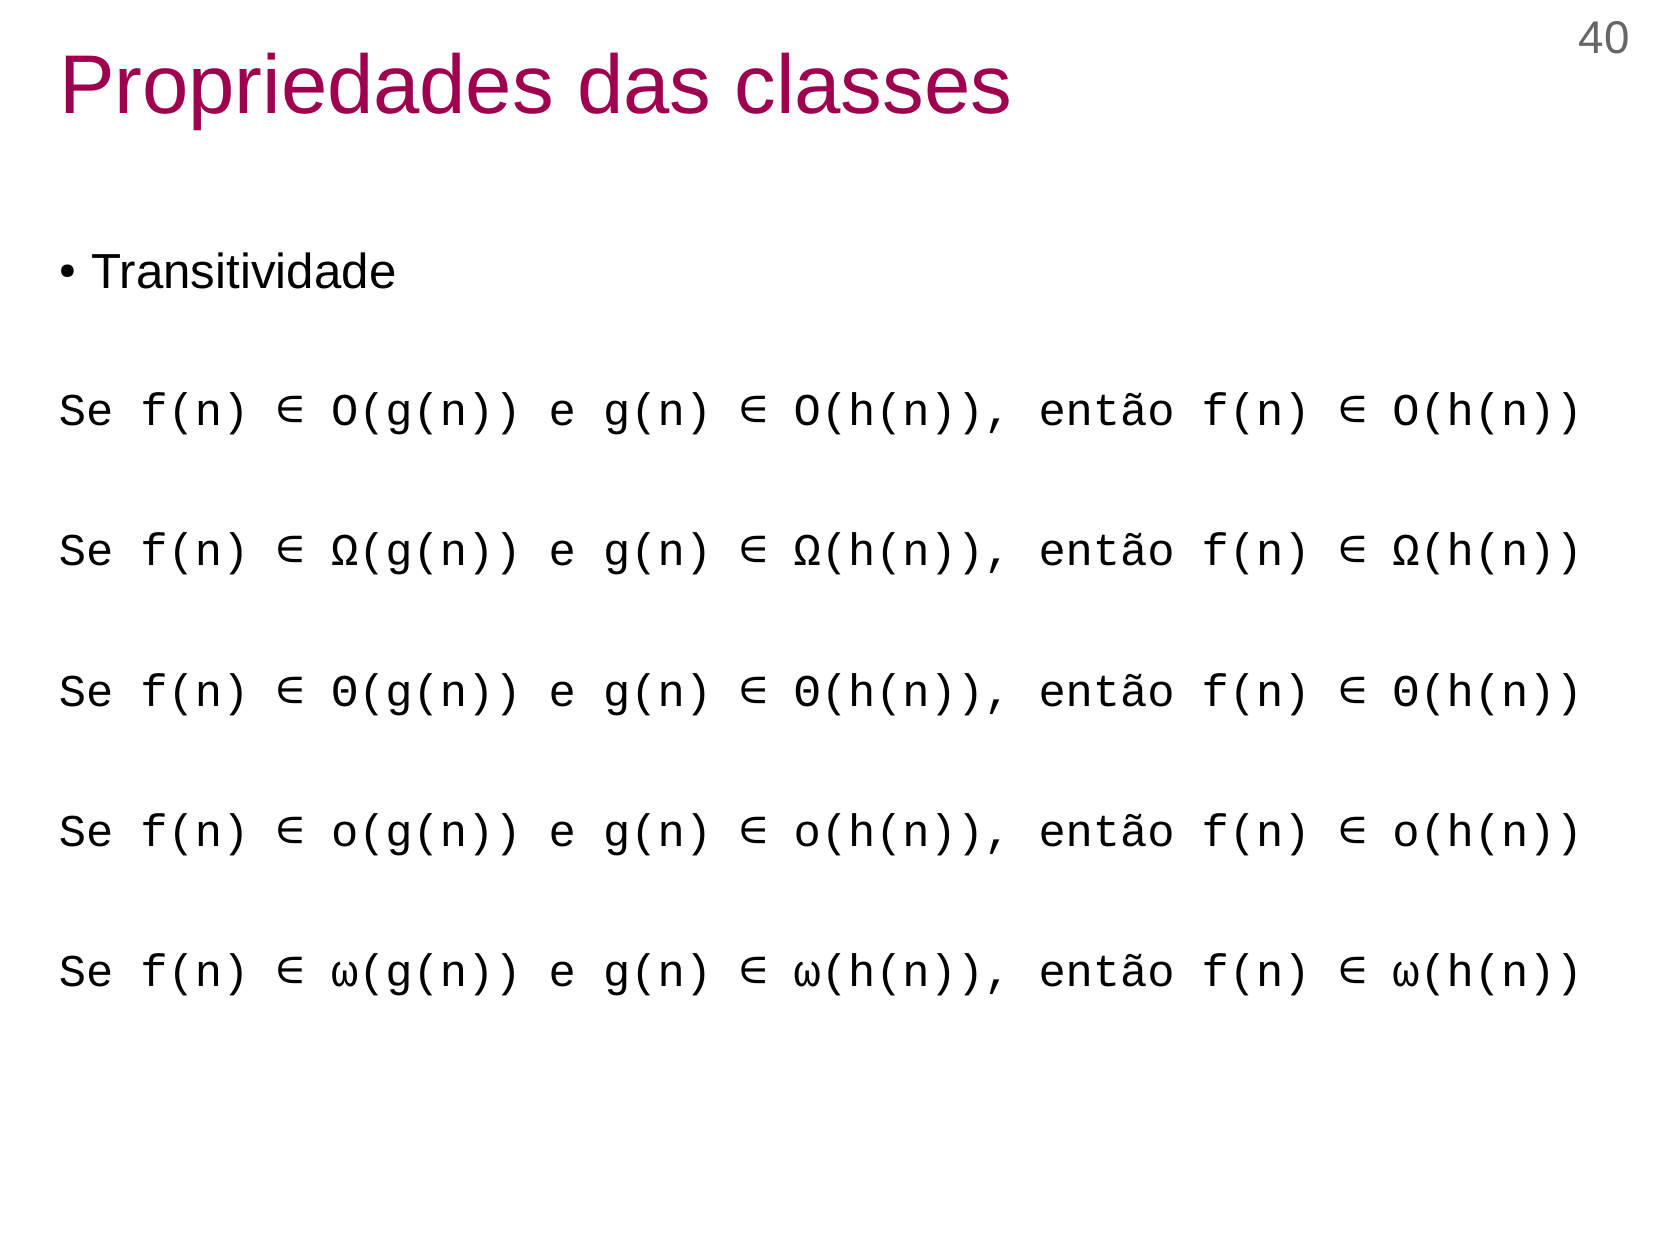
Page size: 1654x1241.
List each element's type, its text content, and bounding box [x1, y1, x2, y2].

list Transitividade Se f(n) ∈ O(g(n)) e g(n) ∈ O(h(n)), então f(n) ∈ O(h(n)) Se f(n) ∈ Ω(g(n)) e g(n) ∈ Ω(h(n)), então f(n) ∈ Ω(h(n)) Se f(n) ∈ Θ(g(n)) e g(n) ∈ Θ(h(n)), então f(n) ∈ Θ(h(n)) Se f(n) ∈ o(g(n)) e g(n) ∈ o(h(n)), então f(n) ∈ o(h(n)) Se f(n) ∈ ω(g(n)) e g(n) ∈ ω(h(n)), então f(n) ∈ ω(h(n)) [59, 236, 1595, 1211]
title Propriedades das classes [59, 29, 1595, 148]
